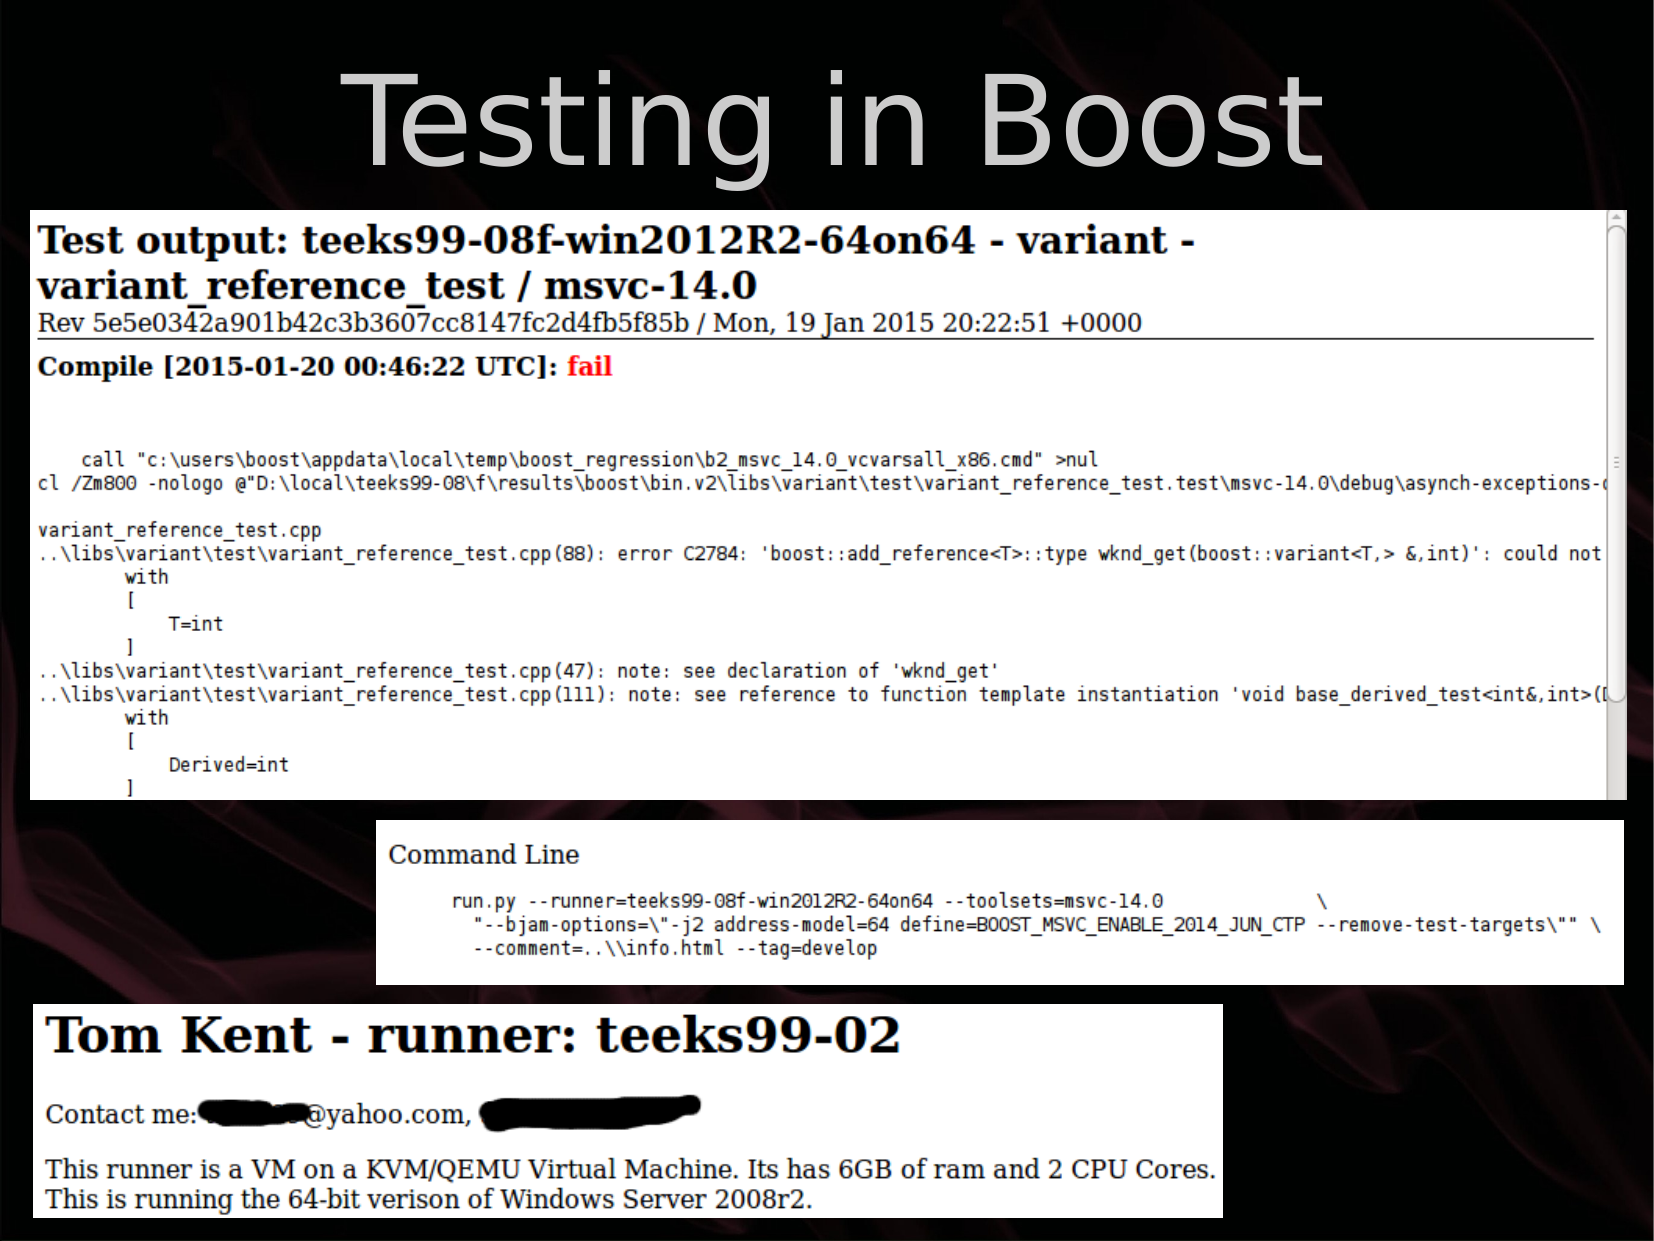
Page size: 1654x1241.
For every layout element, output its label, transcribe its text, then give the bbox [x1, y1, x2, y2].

picture [0, 0, 1654, 1241]
title Testing in Boost [90, 45, 1579, 200]
